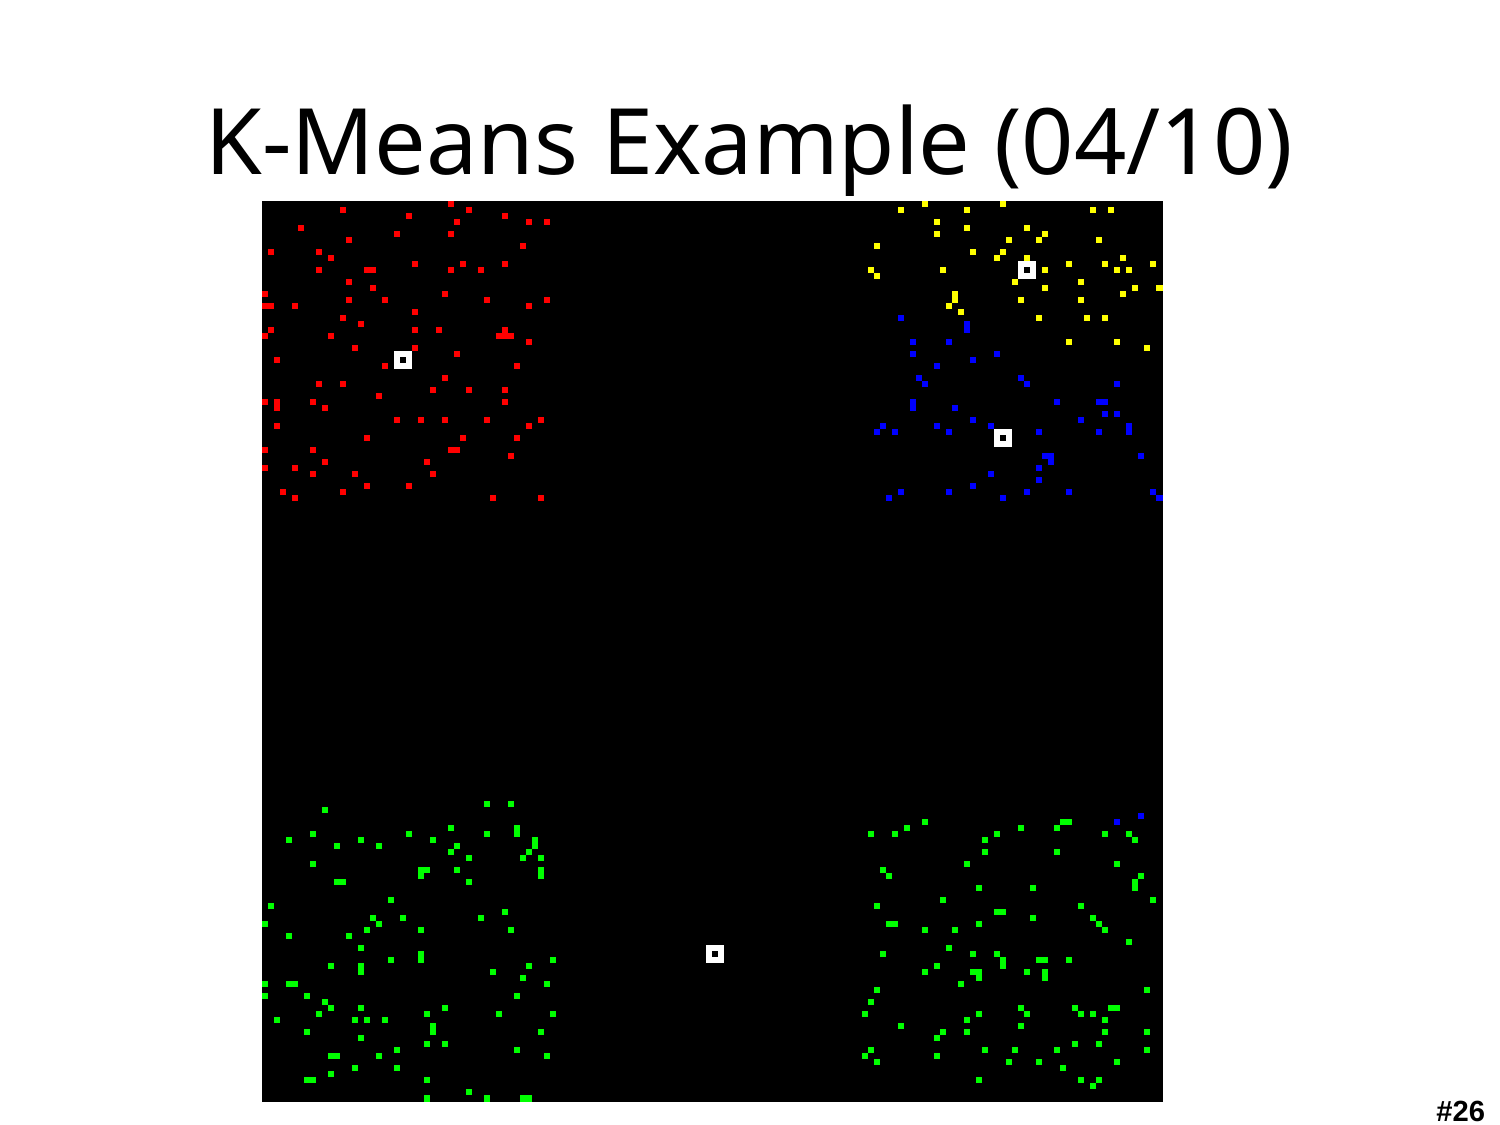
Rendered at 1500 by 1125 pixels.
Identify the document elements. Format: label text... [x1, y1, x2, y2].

title K-Means Example (04/10) [24, 52, 1476, 226]
picture [262, 201, 1163, 1102]
